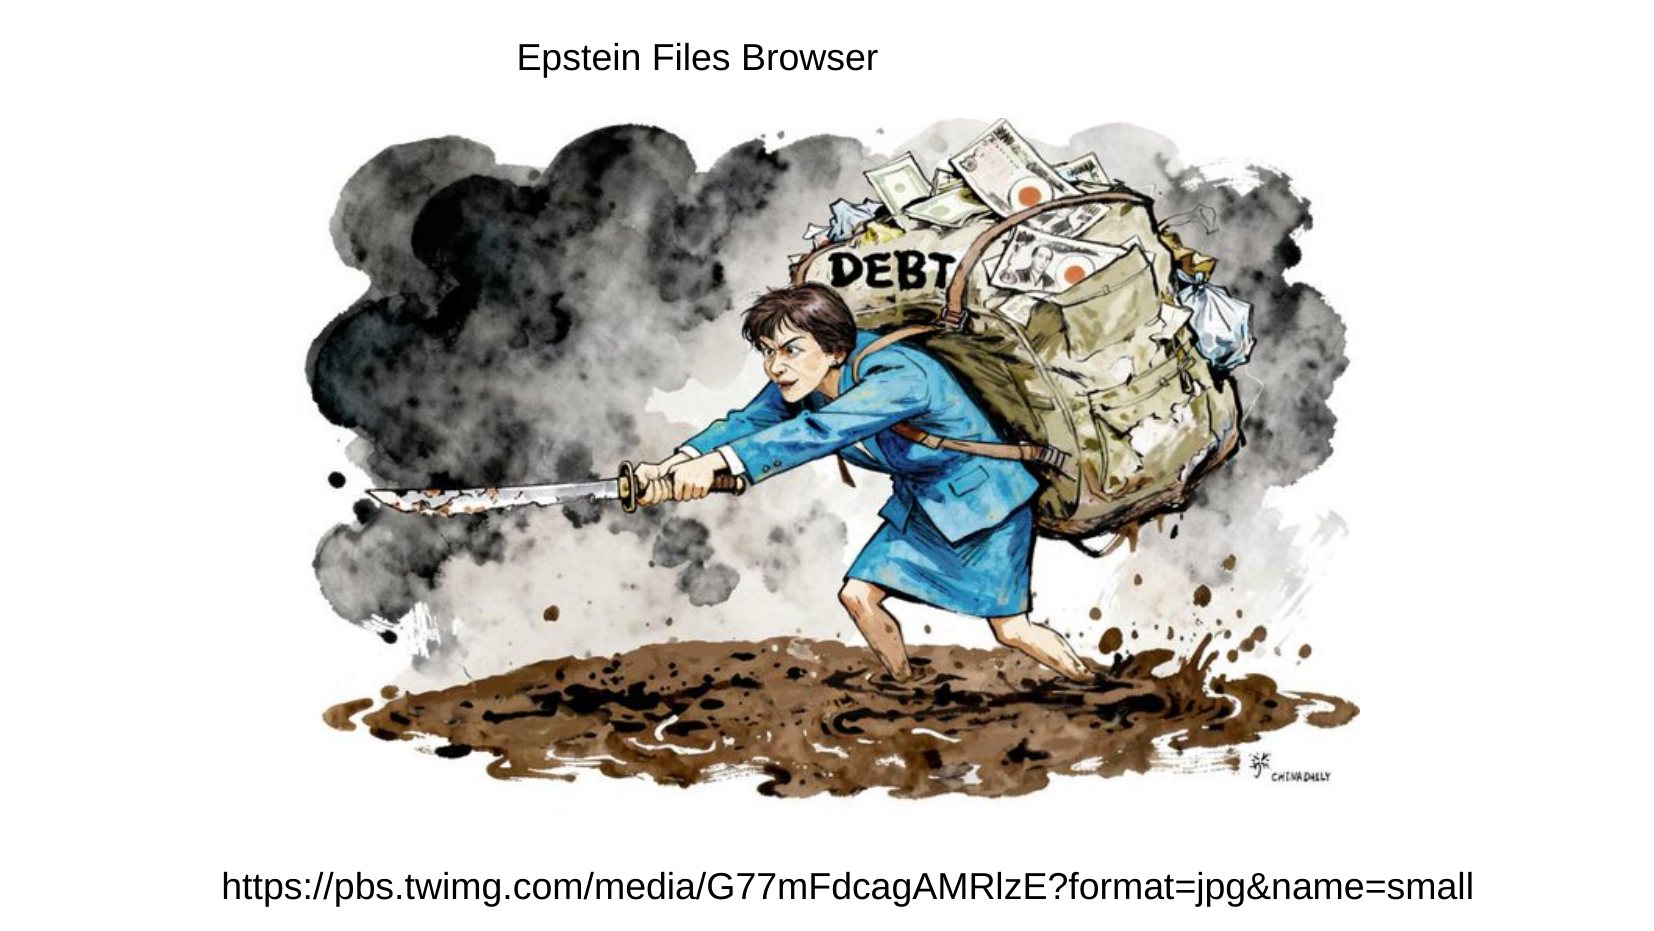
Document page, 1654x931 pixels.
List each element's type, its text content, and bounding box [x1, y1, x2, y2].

picture [297, 118, 1360, 813]
text_box Epstein Files Browser [501, 29, 1270, 119]
text_box https://pbs.twimg.com/media/G77mFdcagAMRlzE?format=jpg&name=small [206, 858, 1492, 916]
